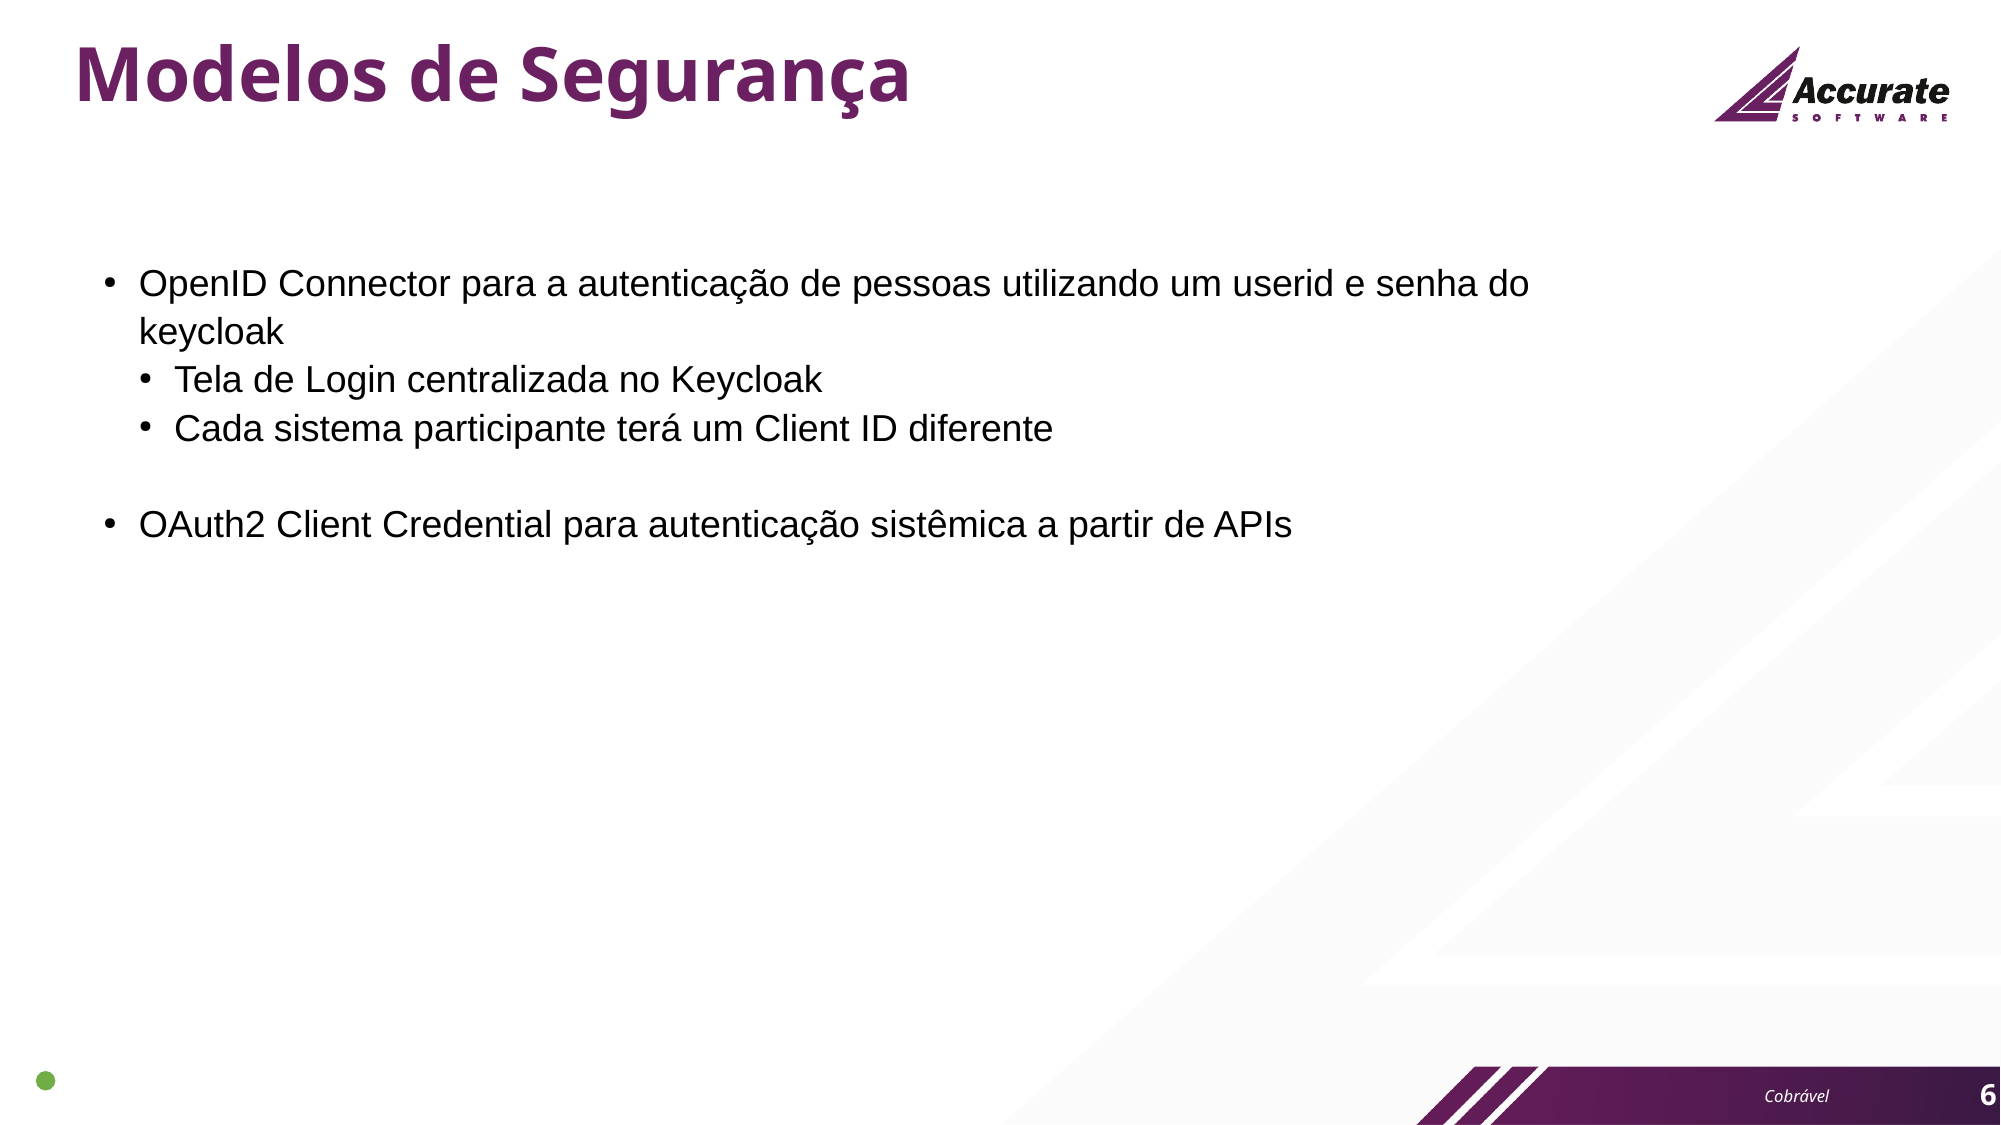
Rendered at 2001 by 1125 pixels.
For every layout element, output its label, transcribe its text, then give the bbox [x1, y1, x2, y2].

text_box Modelos de Segurança [59, 19, 1684, 125]
picture [0, 0, 2000, 1125]
text_box OpenID Connector para a autenticação de pessoas utilizando um userid e senha do keycloak Tela de Login centralizada no Keycloak Cada sistema participante terá um Client ID diferente OAuth2 Client Credential para autenticação sistêmica a partir de APIs [88, 206, 1625, 753]
